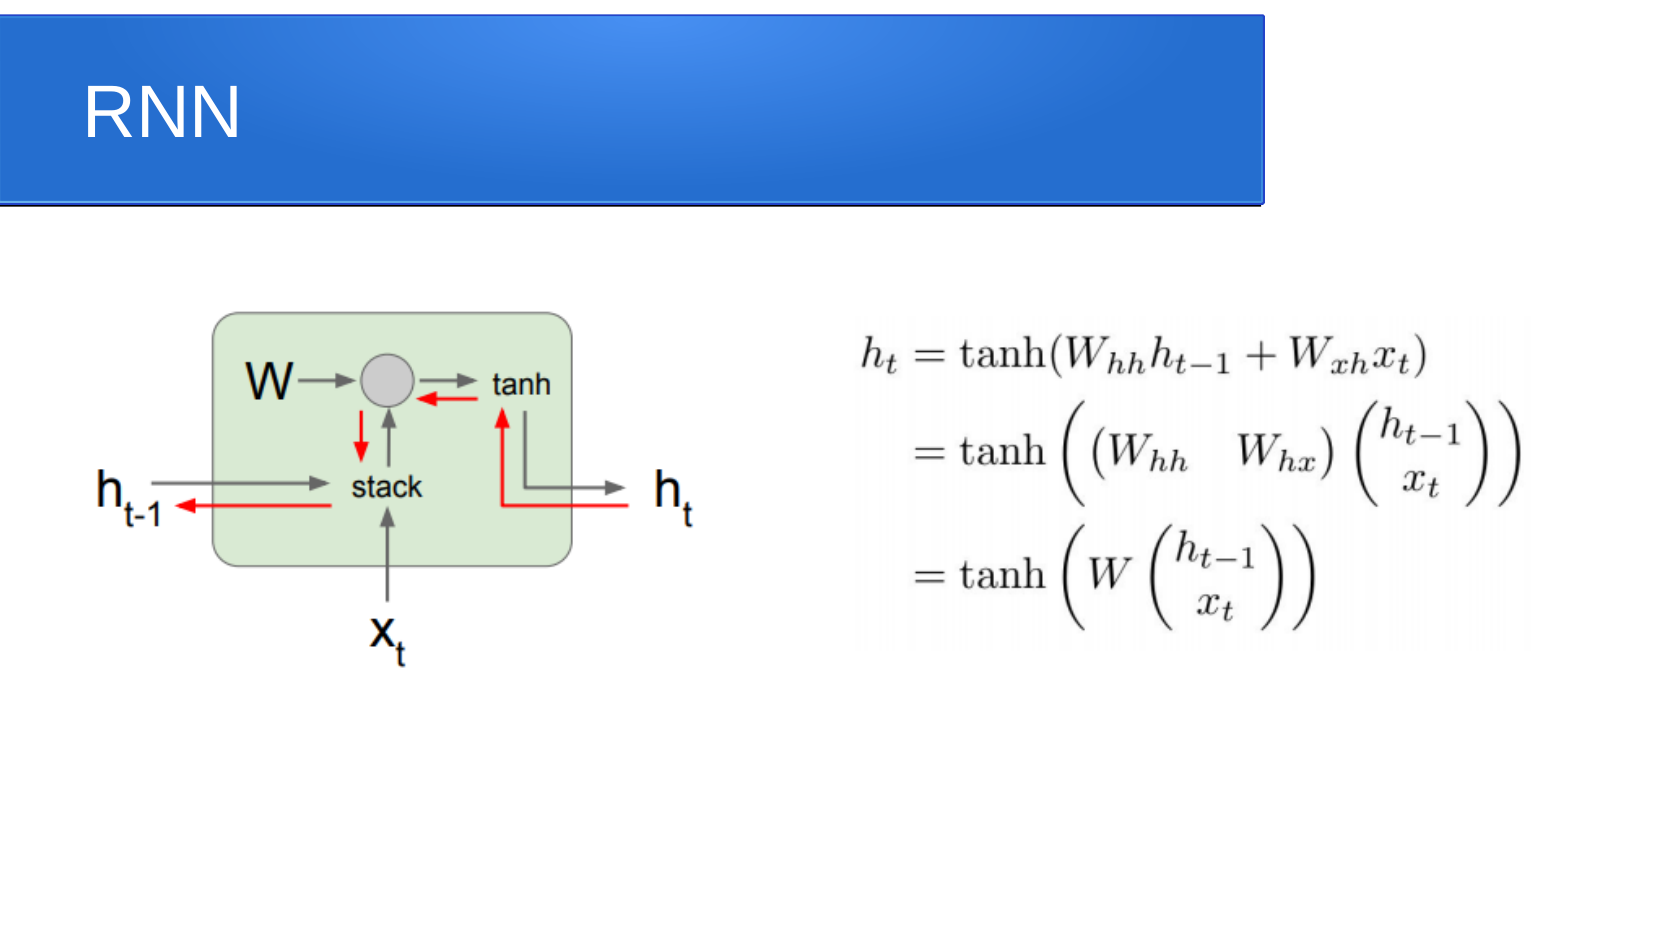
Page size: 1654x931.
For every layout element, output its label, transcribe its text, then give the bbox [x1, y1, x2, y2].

title RNN [82, 35, 1235, 189]
picture [82, 286, 1571, 702]
